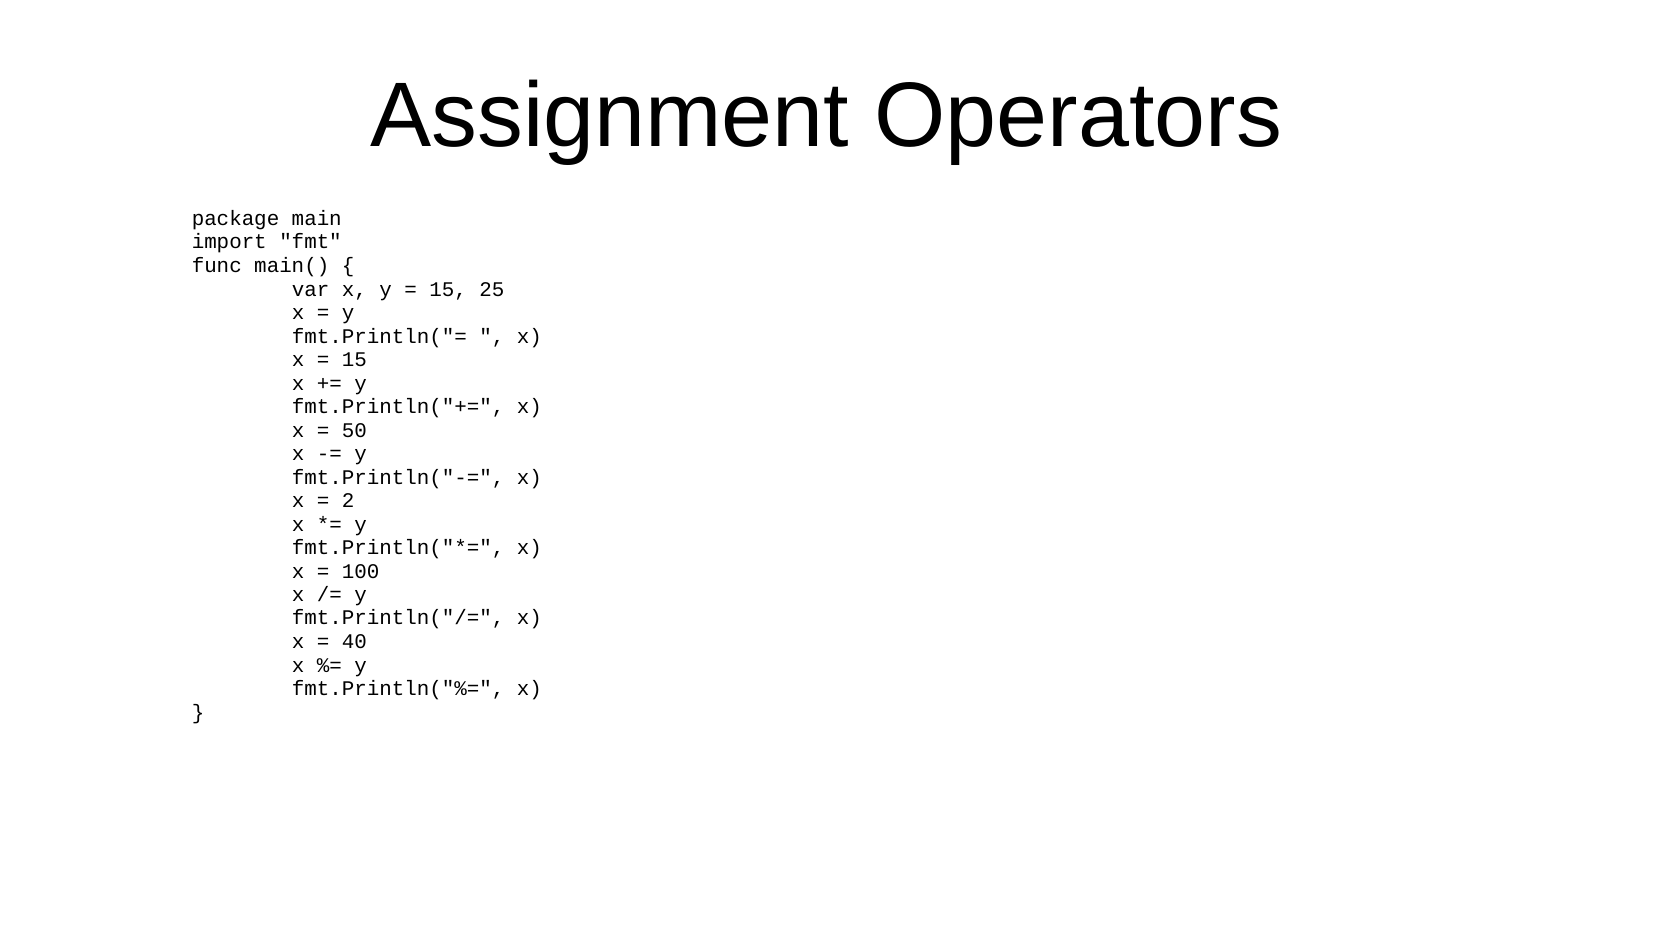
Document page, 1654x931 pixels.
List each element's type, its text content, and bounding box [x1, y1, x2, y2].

title Assignment Operators [82, 37, 1571, 193]
text_box package main import "fmt" func main() { var x, y = 15, 25 x = y fmt.Println("= ", x) x = 15 x += y fmt.Println("+=", x) x = 50 x -= y fmt.Println("-=", x) x = 2 x *= y fmt.Println("*=", x) x = 100 x /= y fmt.Println("/=", x) x = 40 x %= y fmt.Println("%=", x) } [177, 200, 1524, 733]
